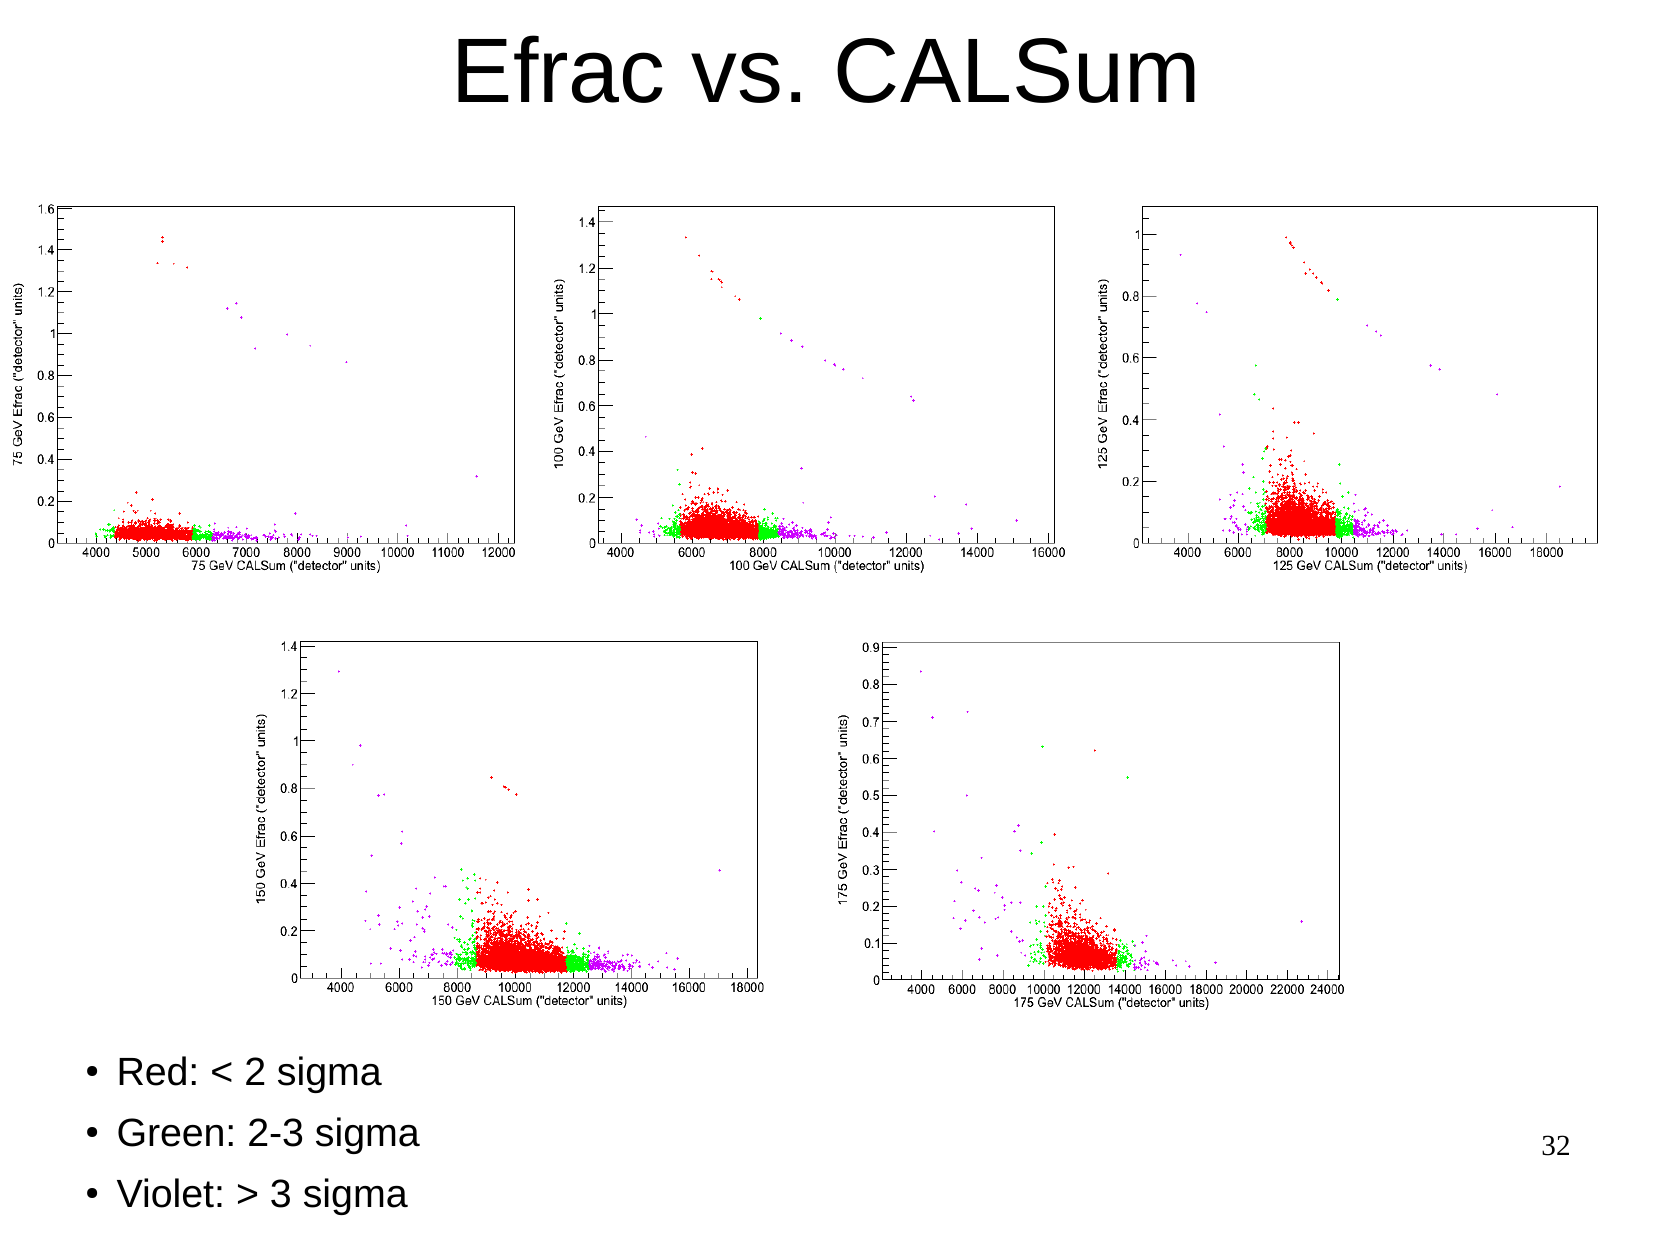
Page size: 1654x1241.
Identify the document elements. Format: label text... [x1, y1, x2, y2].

picture [825, 599, 1396, 1022]
title Efrac vs. CALSum [82, 0, 1571, 164]
picture [0, 164, 1654, 586]
picture [243, 599, 814, 1021]
list Red: < 2 sigma Green: 2-3 sigma Violet: > 3 sigma [74, 1050, 1531, 1220]
